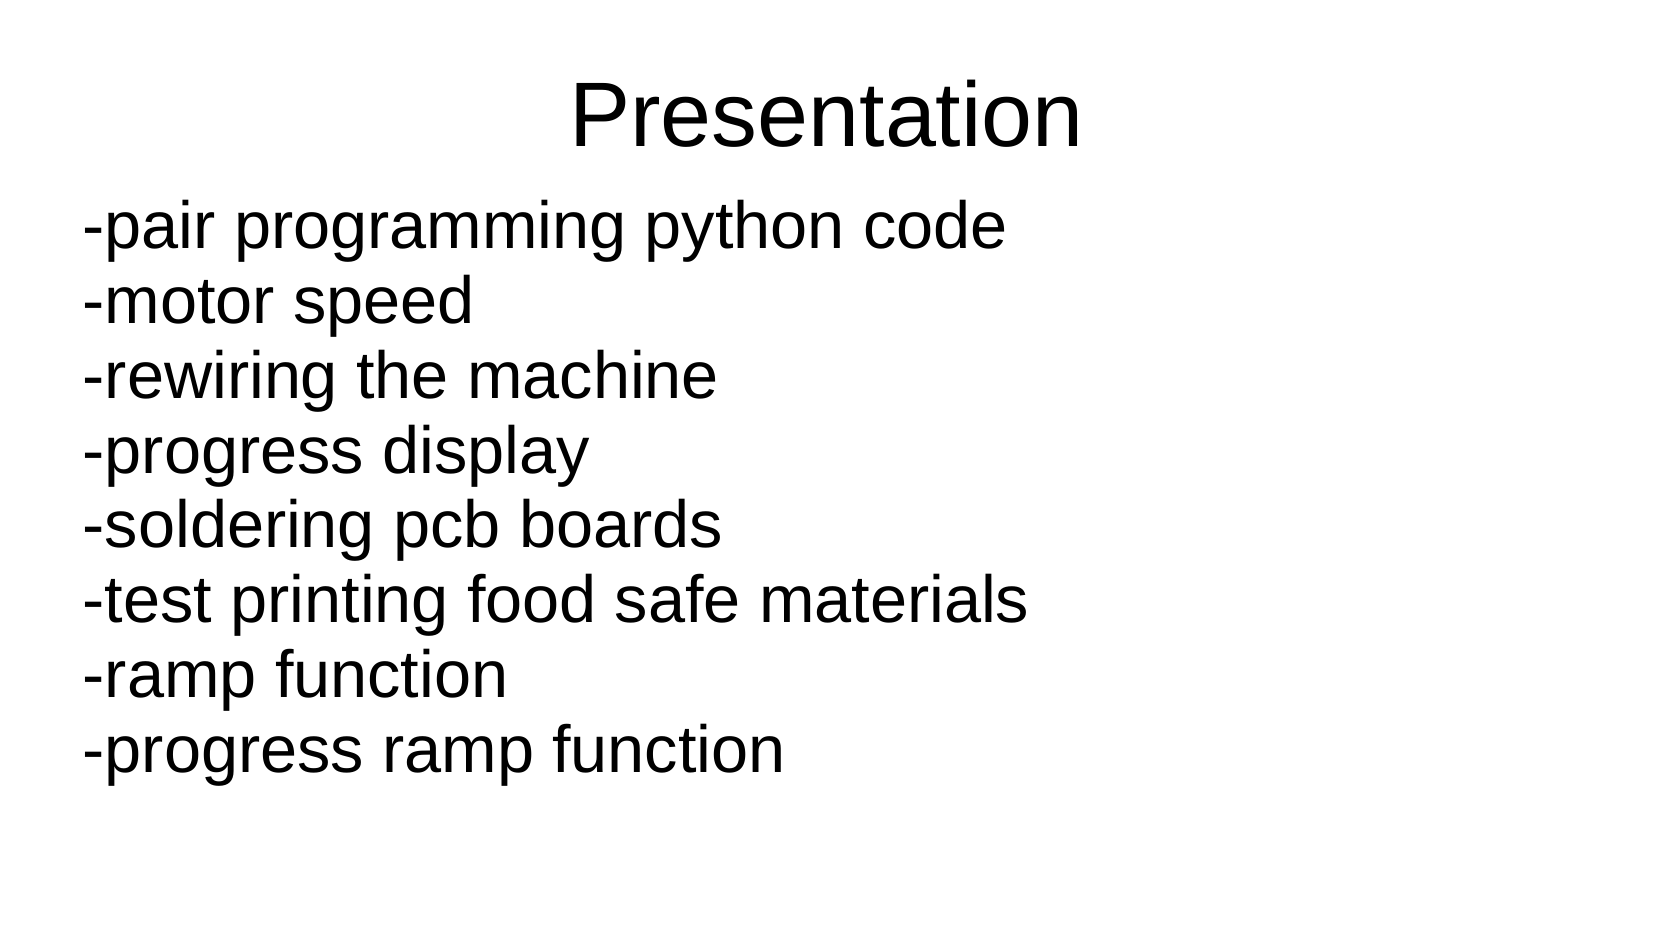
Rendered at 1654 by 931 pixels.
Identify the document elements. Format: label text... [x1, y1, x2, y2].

title Presentation [82, 37, 1571, 188]
subtitle -pair programming python code -motor speed -rewiring the machine -progress display -soldering pcb boards -test printing food safe materials -ramp function -progress ramp function [82, 188, 1571, 787]
